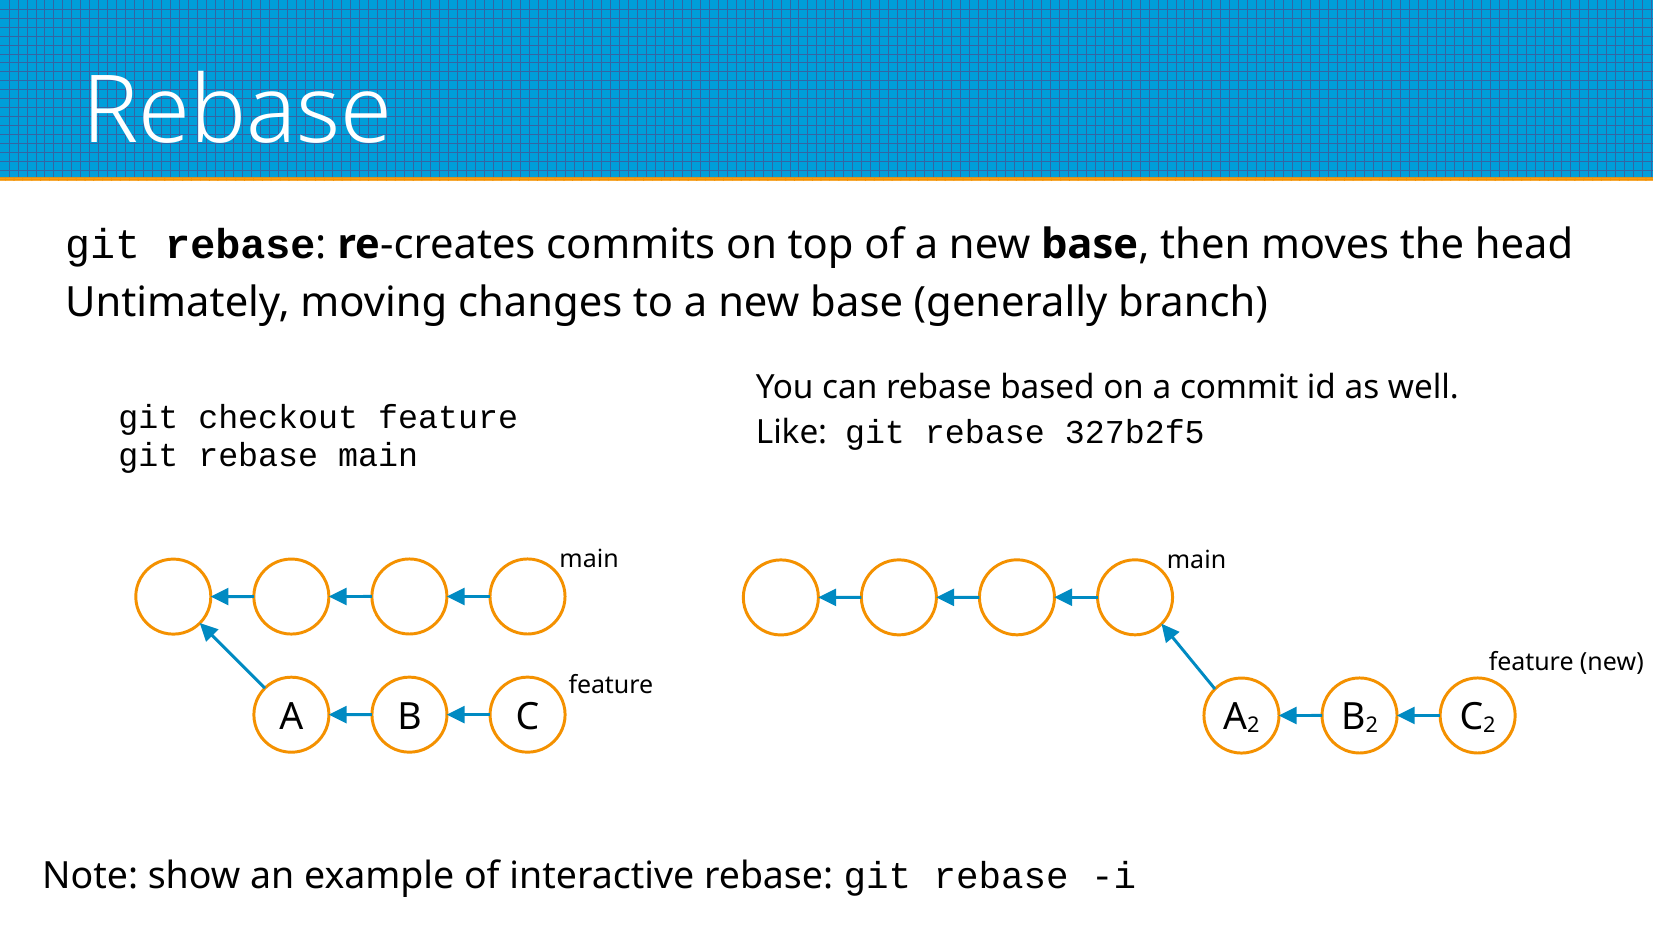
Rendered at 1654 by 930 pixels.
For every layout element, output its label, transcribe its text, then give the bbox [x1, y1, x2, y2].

text_box main [553, 534, 732, 581]
text_box A [253, 677, 329, 753]
text_box You can rebase based on a commit id as well. Like: git rebase 327b2f5 [750, 333, 1576, 484]
text_box feature [562, 664, 741, 703]
text_box Note: show an example of interactive rebase: git rebase -i [36, 842, 1136, 906]
text_box B [372, 677, 447, 753]
text_box C [490, 677, 566, 753]
text_box main [1161, 535, 1339, 582]
text_box git checkout feature git rebase main [112, 395, 525, 483]
text_box B2 [1322, 677, 1398, 754]
text_box feature (new) [1483, 642, 1653, 680]
title Rebase [82, 14, 1571, 171]
text_box git rebase: re-creates commits on top of a new base, then moves the head Untimately, moving changes to a new base (generally branch) [59, 180, 1653, 363]
text_box C2 [1440, 677, 1516, 754]
text_box A2 [1203, 678, 1279, 754]
